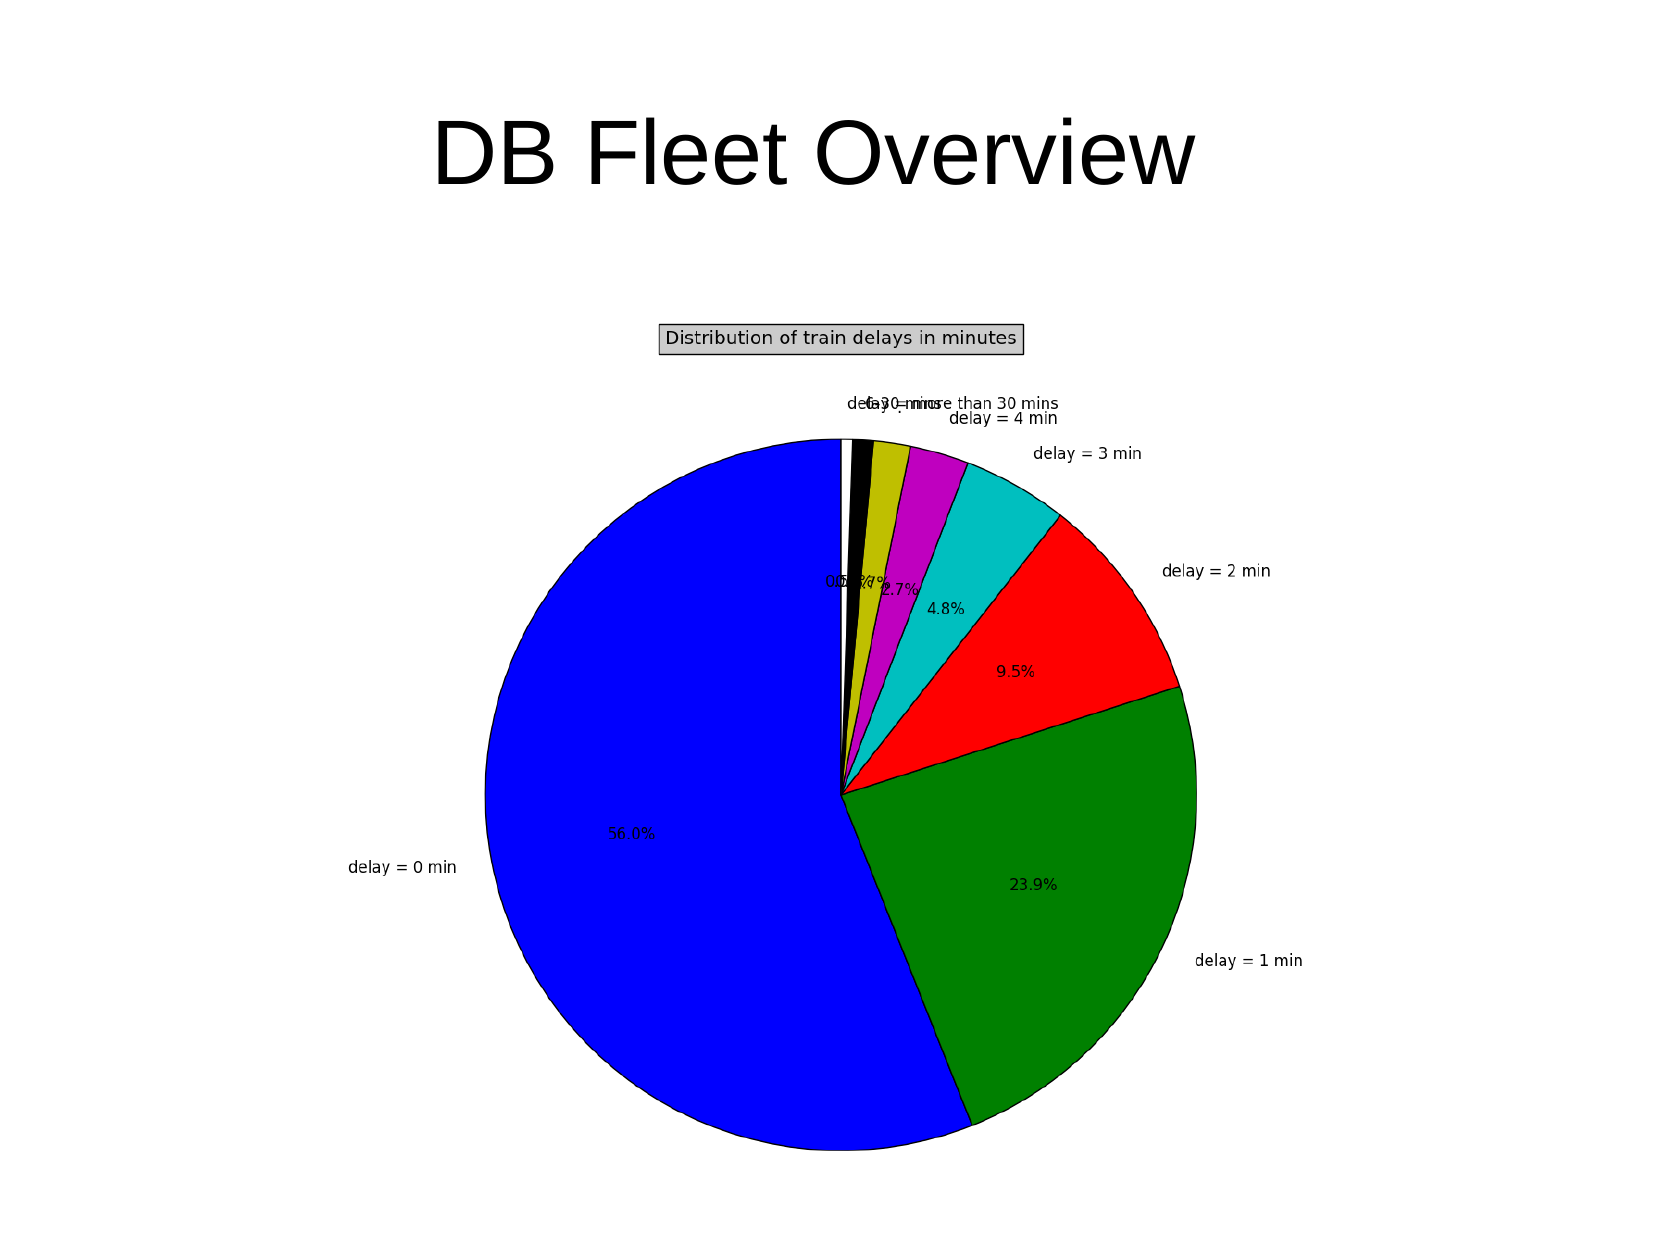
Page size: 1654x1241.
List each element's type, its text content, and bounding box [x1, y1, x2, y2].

picture [285, 239, 1396, 1241]
title DB Fleet Overview [82, 49, 1571, 257]
